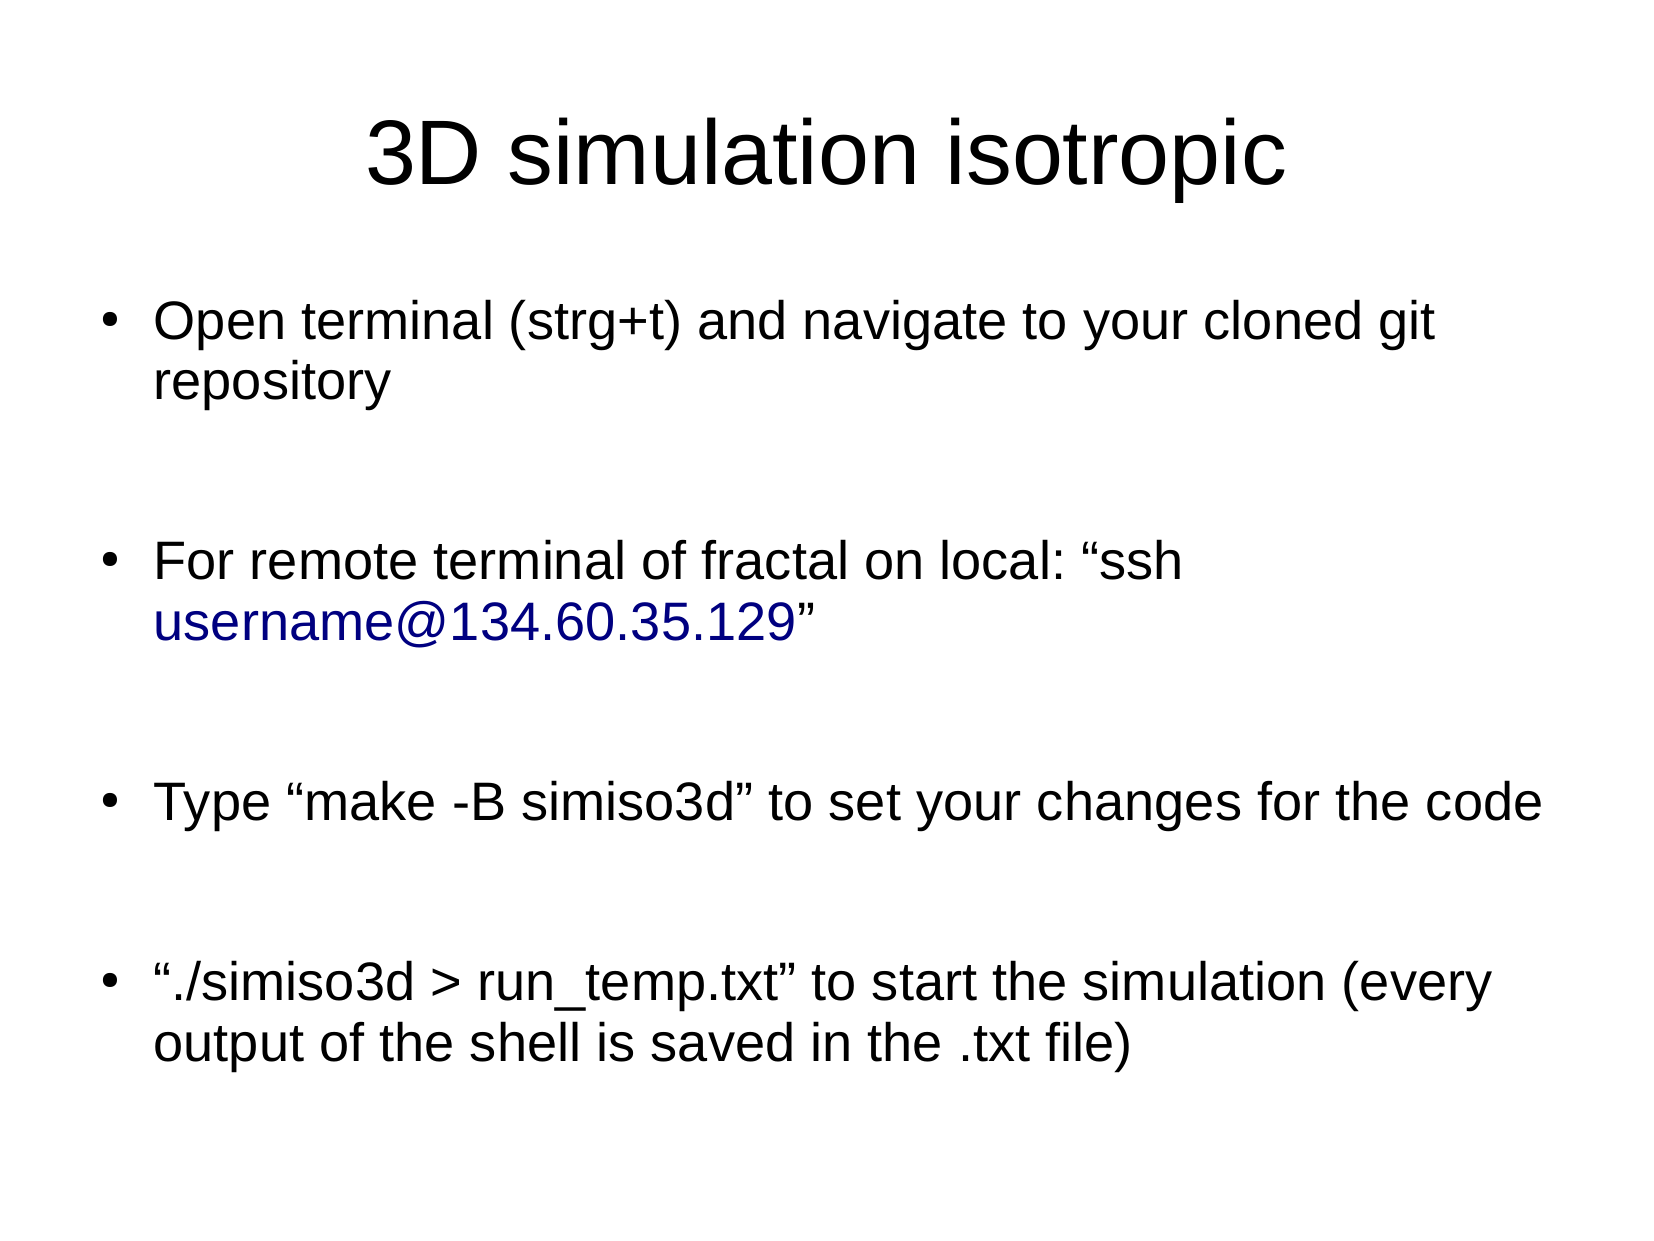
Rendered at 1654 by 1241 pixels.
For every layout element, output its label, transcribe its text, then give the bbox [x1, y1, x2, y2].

title 3D simulation isotropic [82, 49, 1571, 257]
list Open terminal (strg+t) and navigate to your cloned git repository For remote terminal of fractal on local: “ssh username@134.60.35.129” Type “make -B simiso3d” to set your changes for the code “./simiso3d > run_temp.txt” to start the simulation (every output of the shell is saved in the .txt file) [82, 290, 1571, 1134]
